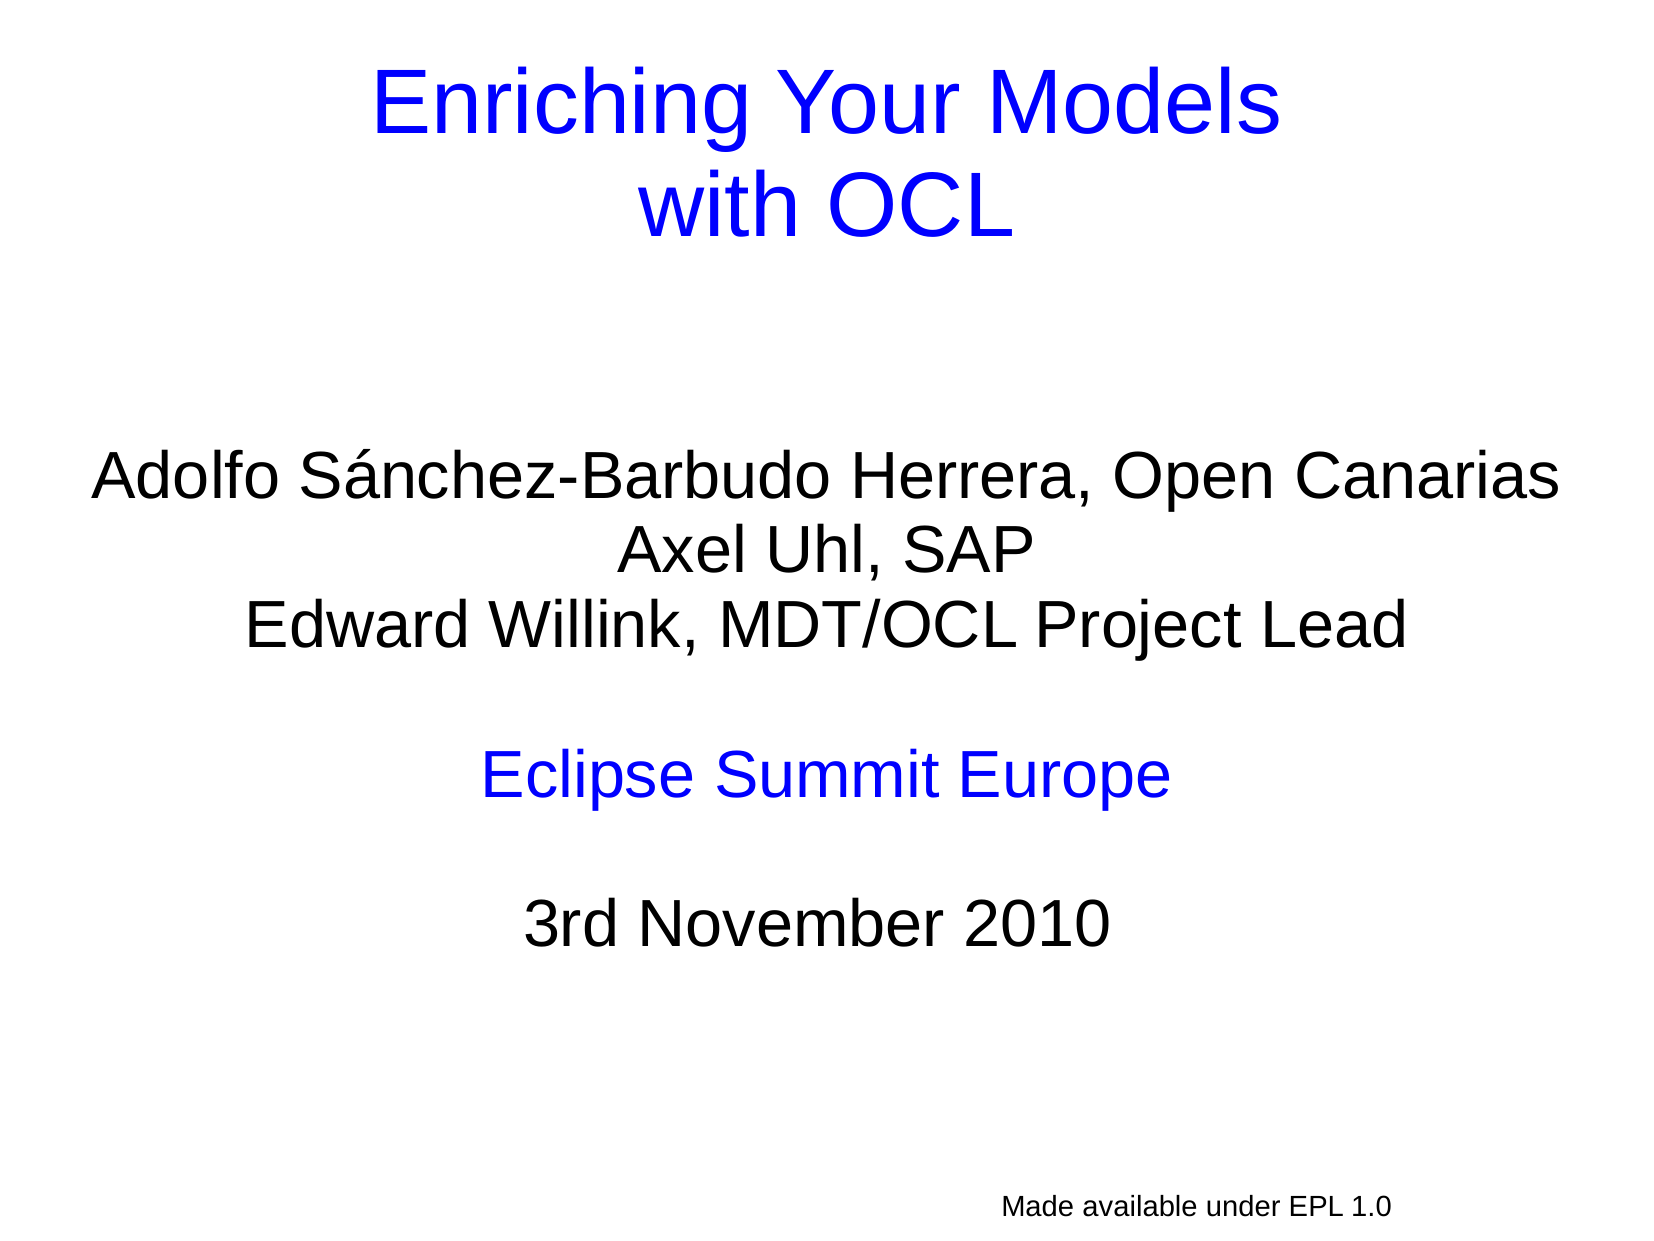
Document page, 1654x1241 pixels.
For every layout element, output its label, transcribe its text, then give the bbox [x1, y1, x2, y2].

title Enriching Your Models with OCL [82, 50, 1571, 256]
subtitle Adolfo Sánchez-Barbudo Herrera, Open Canarias Axel Uhl, SAP Edward Willink, MDT/OCL Project Lead Eclipse Summit Europe 3rd November 2010 [82, 290, 1571, 1109]
